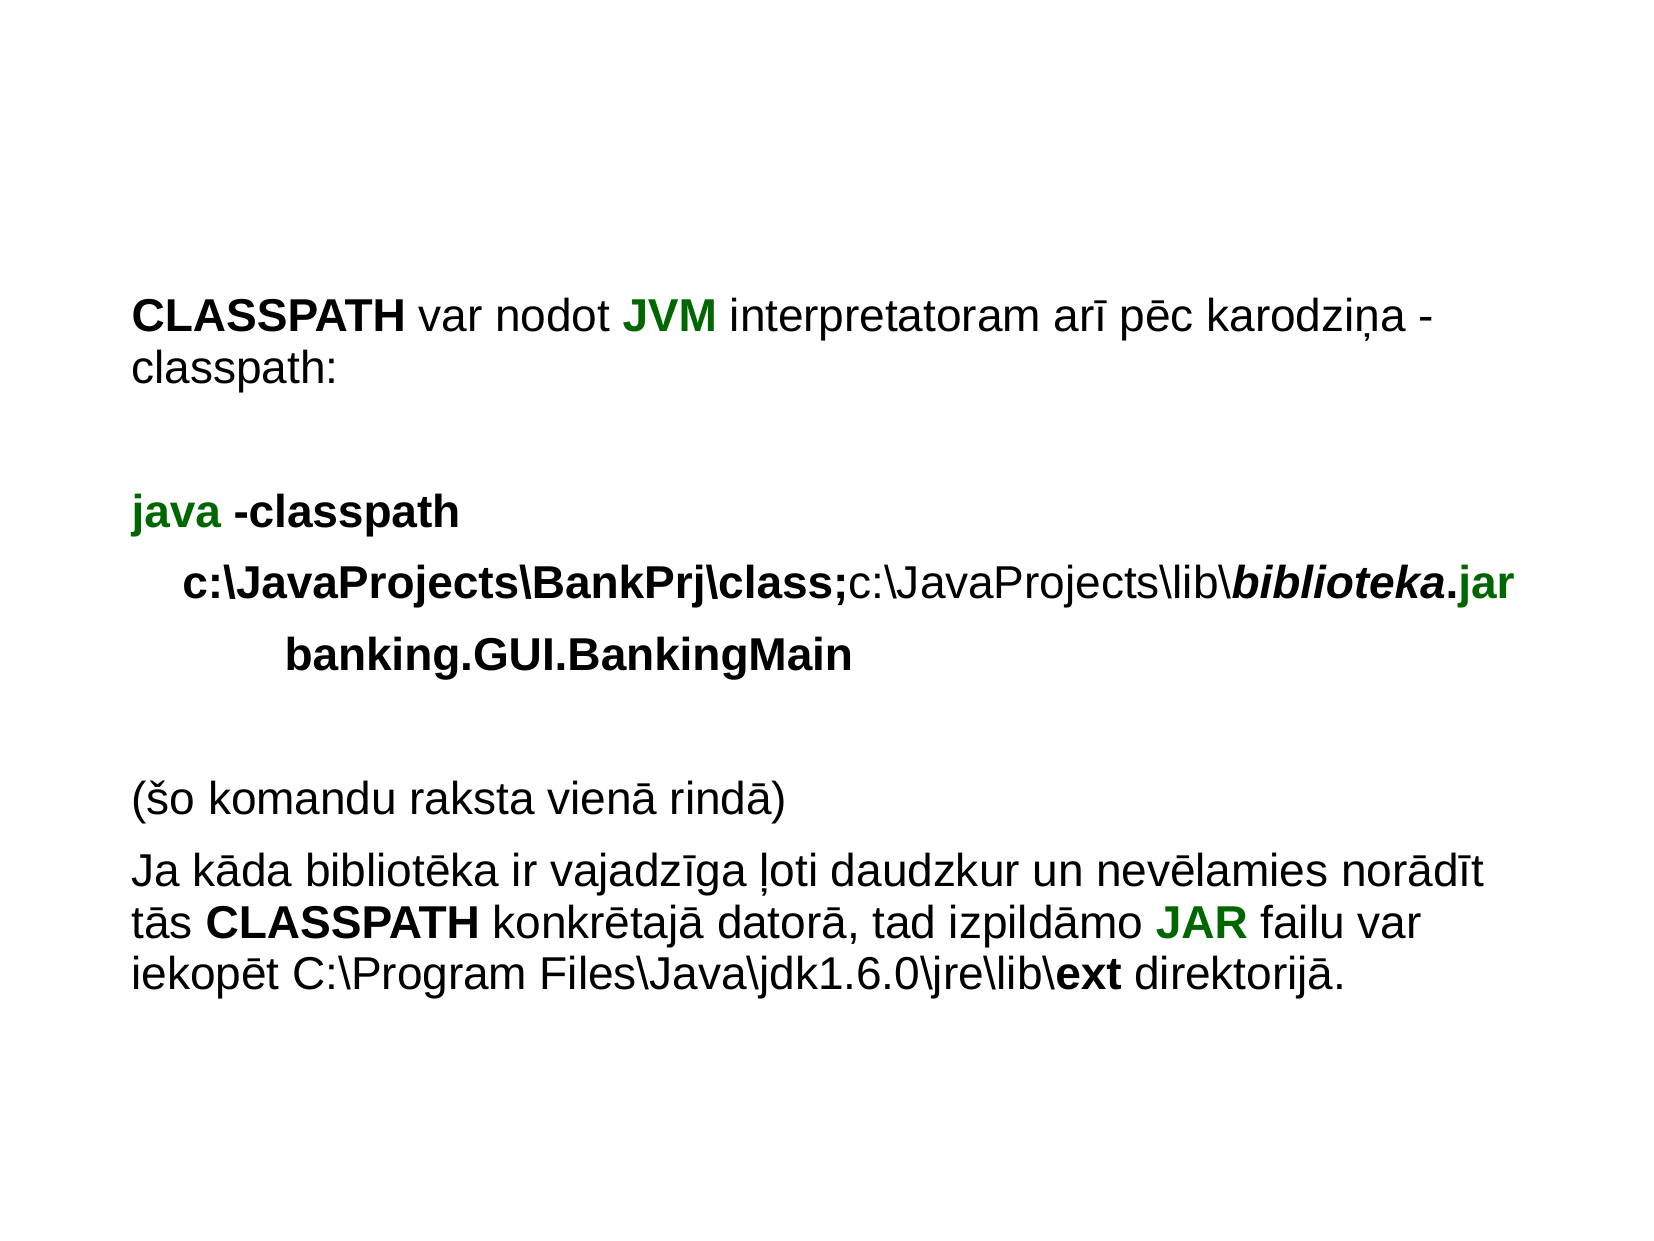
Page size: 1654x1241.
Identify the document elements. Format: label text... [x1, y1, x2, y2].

list CLASSPATH var nodot JVM interpretatoram arī pēc karodziņa -classpath: java -classpath c:\JavaProjects\BankPrj\class;c:\JavaProjects\lib\biblioteka.jar banking.GUI.BankingMain (šo komandu raksta vienā rindā) Ja kāda bibliotēka ir vajadzīga ļoti daudzkur un nevēlamies norādīt tās CLASSPATH konkrētajā datorā, tad izpildāmo JAR failu var iekopēt C:\Program Files\Java\jdk1.6.0\jre\lib\ext direktorijā. [82, 290, 1538, 1010]
